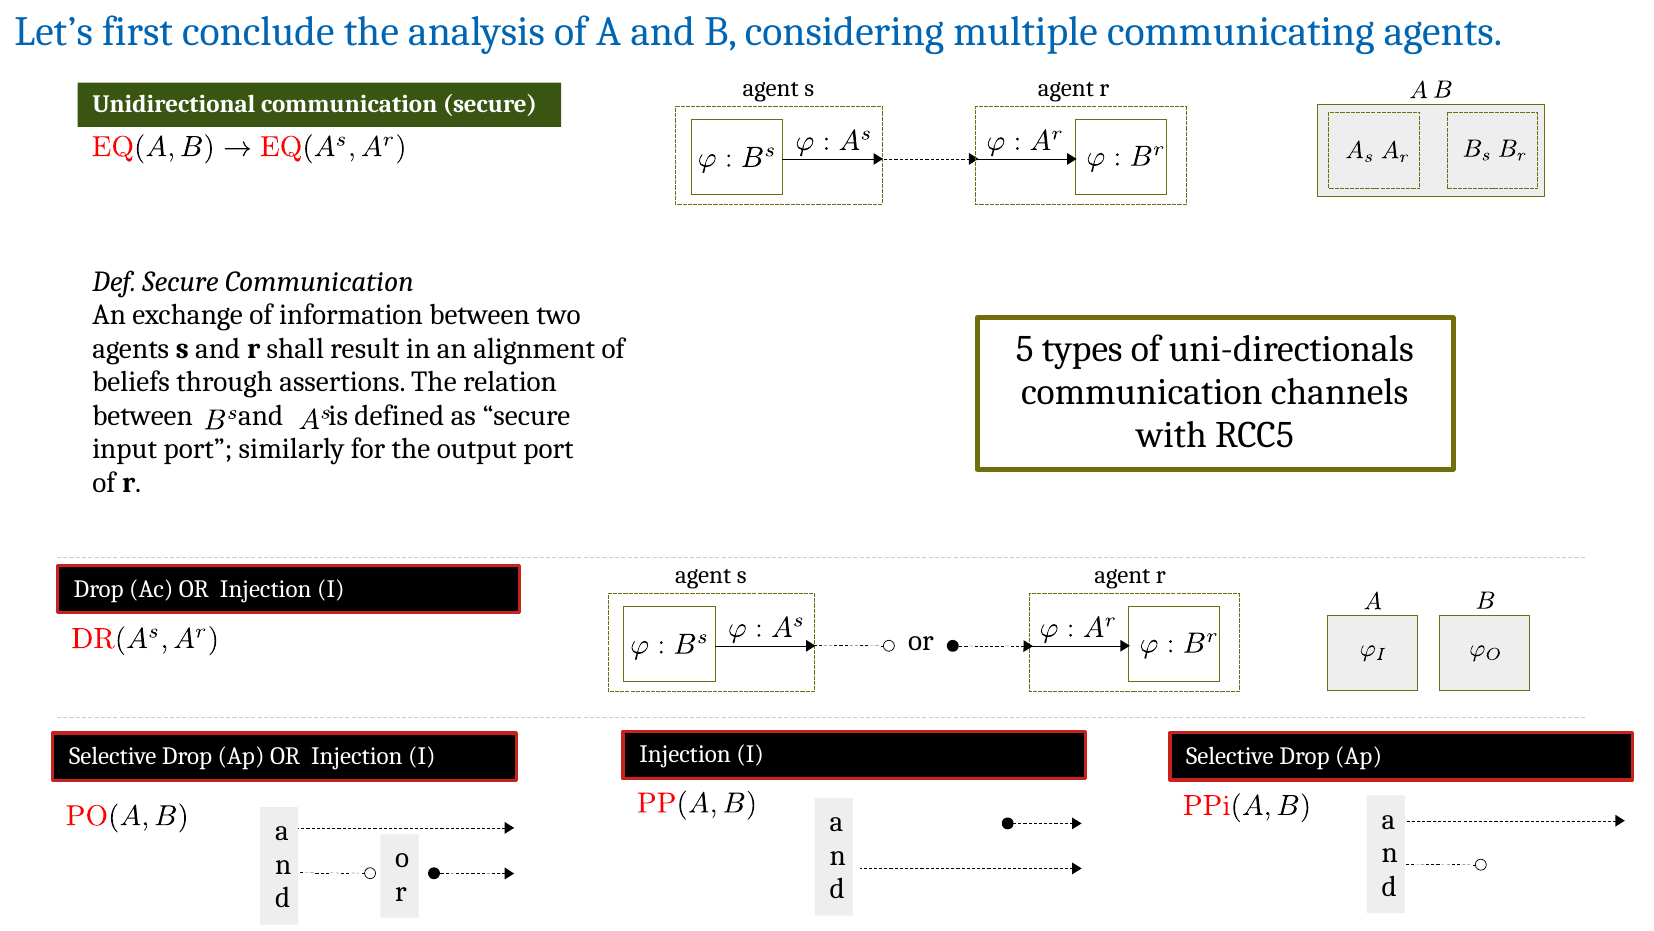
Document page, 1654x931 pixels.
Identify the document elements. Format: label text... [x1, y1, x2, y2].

text_box Selective Drop (Ap) OR Injection (I) [52, 732, 517, 781]
text_box [623, 606, 716, 682]
picture [1432, 80, 1452, 98]
text_box [691, 119, 783, 195]
text_box Unidirectional communication (secure) [77, 82, 562, 127]
text_box and [1366, 795, 1405, 914]
text_box 5 types of uni-directionals communication channels with RCC5 [977, 317, 1454, 470]
picture [1363, 591, 1382, 610]
picture [1086, 145, 1164, 172]
text_box and [814, 798, 853, 916]
picture [1358, 644, 1387, 663]
picture [1475, 591, 1495, 609]
picture [90, 133, 405, 165]
picture [1344, 139, 1373, 164]
picture [1497, 139, 1526, 161]
picture [726, 615, 804, 645]
picture [70, 625, 218, 657]
text_box agent s [727, 67, 833, 112]
picture [1139, 632, 1217, 659]
text_box [1317, 104, 1545, 197]
text_box [1327, 615, 1418, 691]
picture [635, 789, 756, 821]
picture [65, 803, 186, 833]
picture [1038, 615, 1116, 645]
picture [794, 128, 871, 158]
picture [298, 408, 330, 429]
text_box Injection (I) [622, 731, 1086, 779]
picture [696, 145, 775, 175]
picture [203, 409, 237, 430]
picture [1462, 139, 1490, 161]
picture [1182, 793, 1309, 823]
picture [1379, 139, 1410, 164]
text_box [1128, 606, 1220, 682]
text_box agent r [1023, 67, 1129, 112]
text_box Selective Drop (Ap) [1170, 732, 1633, 781]
text_box [1439, 615, 1530, 691]
picture [985, 128, 1063, 158]
text_box or [893, 617, 951, 667]
picture [629, 632, 708, 662]
text_box and [260, 807, 299, 925]
text_box [1075, 119, 1167, 195]
picture [1409, 80, 1428, 99]
text_box agent s [660, 553, 766, 598]
picture [1469, 645, 1500, 662]
text_box Def. Secure Communication An exchange of information between two agents s and r shall result in an alignment of beliefs through assertions. The relation between and is defined as “secure input port”; similarly for the output port of r. [77, 257, 657, 513]
text_box agent r [1079, 553, 1185, 598]
text_box Drop (Ac) OR Injection (I) [57, 565, 520, 613]
text_box Let’s first conclude the analysis of A and B, considering multiple communicating agents. [0, 0, 1609, 65]
text_box or [380, 834, 419, 918]
